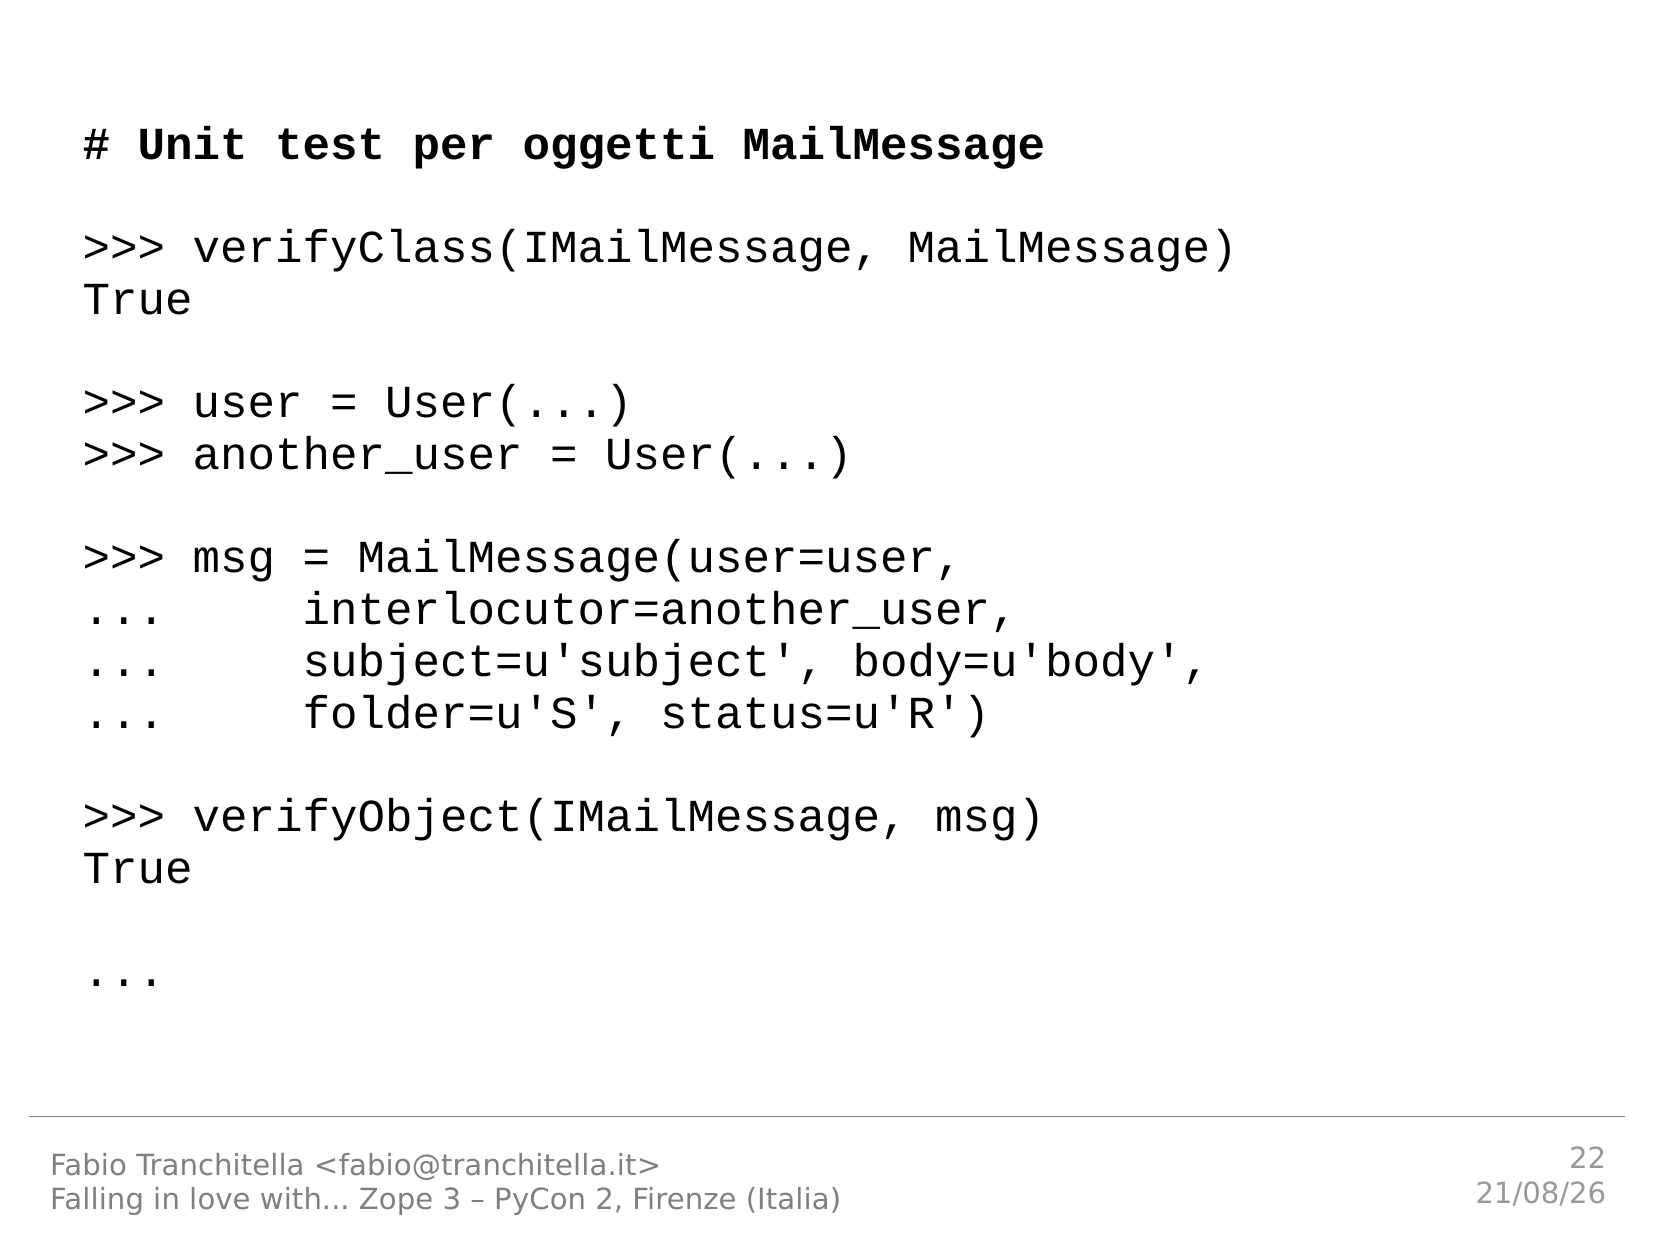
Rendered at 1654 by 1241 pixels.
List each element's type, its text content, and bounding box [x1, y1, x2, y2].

subtitle # Unit test per oggetti MailMessage >>> verifyClass(IMailMessage, MailMessage) True >>> user = User(...) >>> another_user = User(...) >>> msg = MailMessage(user=user, ... interlocutor=another_user, ... subject=u'subject', body=u'body', ... folder=u'S', status=u'R') >>> verifyObject(IMailMessage, msg) True ... [82, 58, 1571, 1063]
